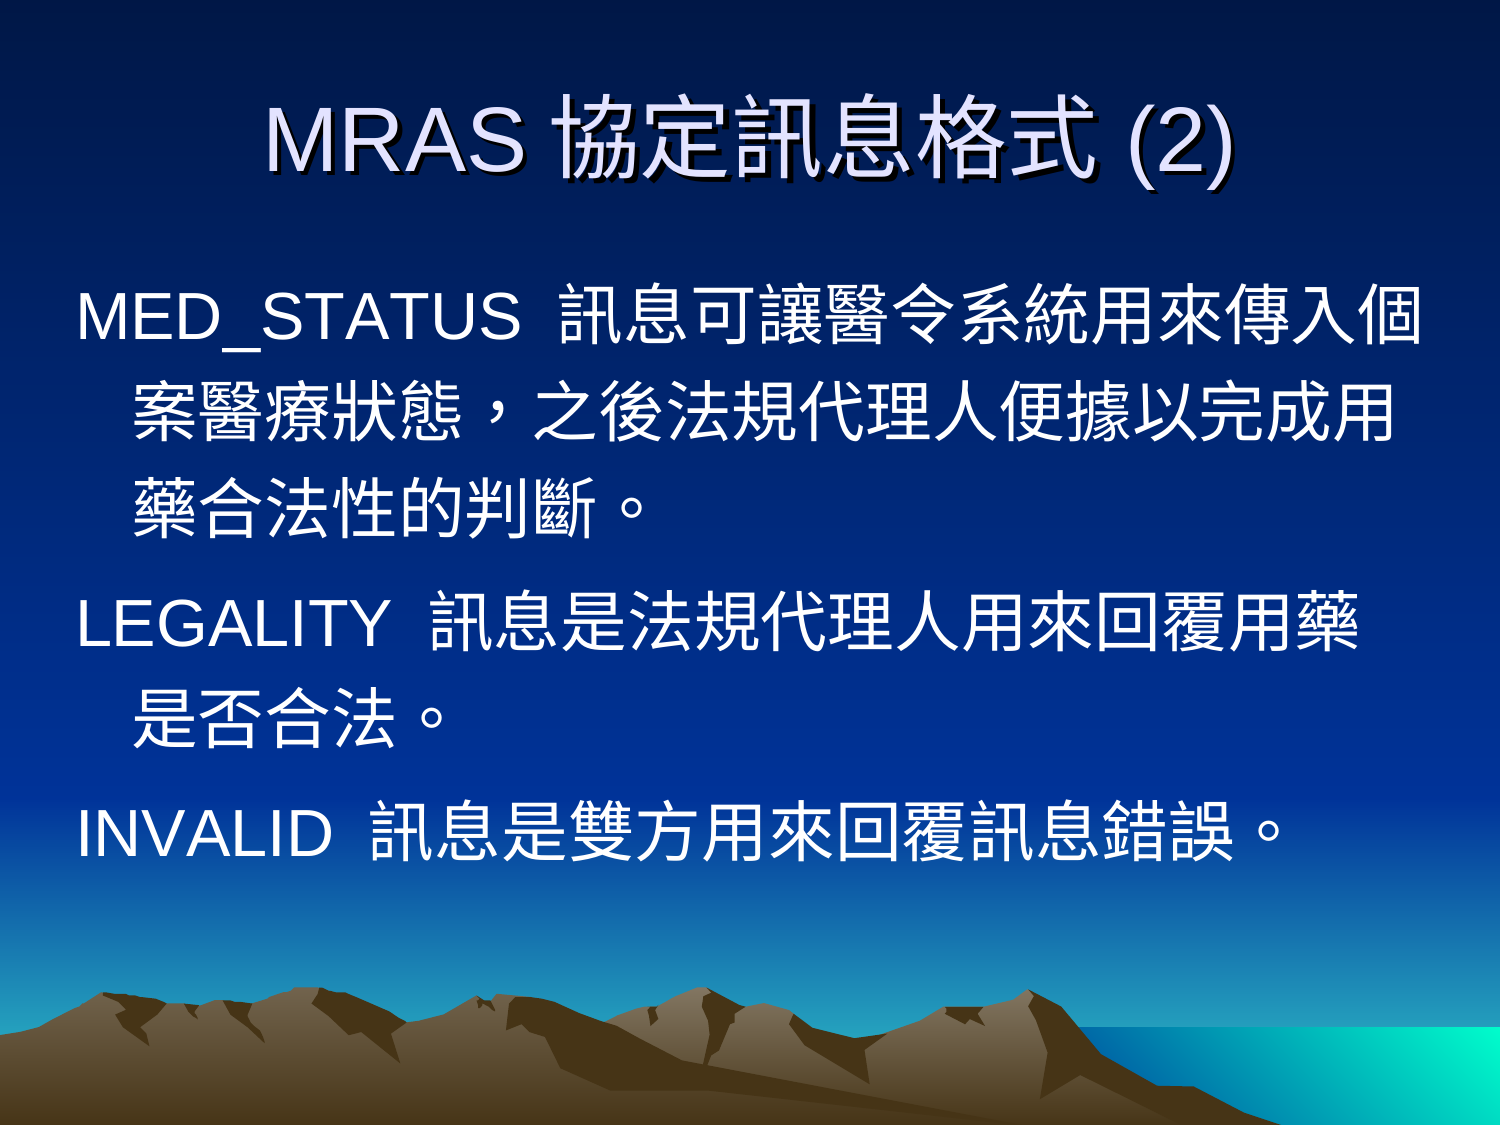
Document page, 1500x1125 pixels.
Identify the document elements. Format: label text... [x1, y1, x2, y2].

list MED_STATUS 訊息可讓醫令系統用來傳入個案醫療狀態，之後法規代理人便據以完成用藥合法性的判斷。 LEGALITY 訊息是法規代理人用來回覆用藥是否合法。 INVALID 訊息是雙方用來回覆訊息錯誤。 [75, 262, 1426, 986]
title MRAS協定訊息格式(2) [75, 20, 1426, 242]
